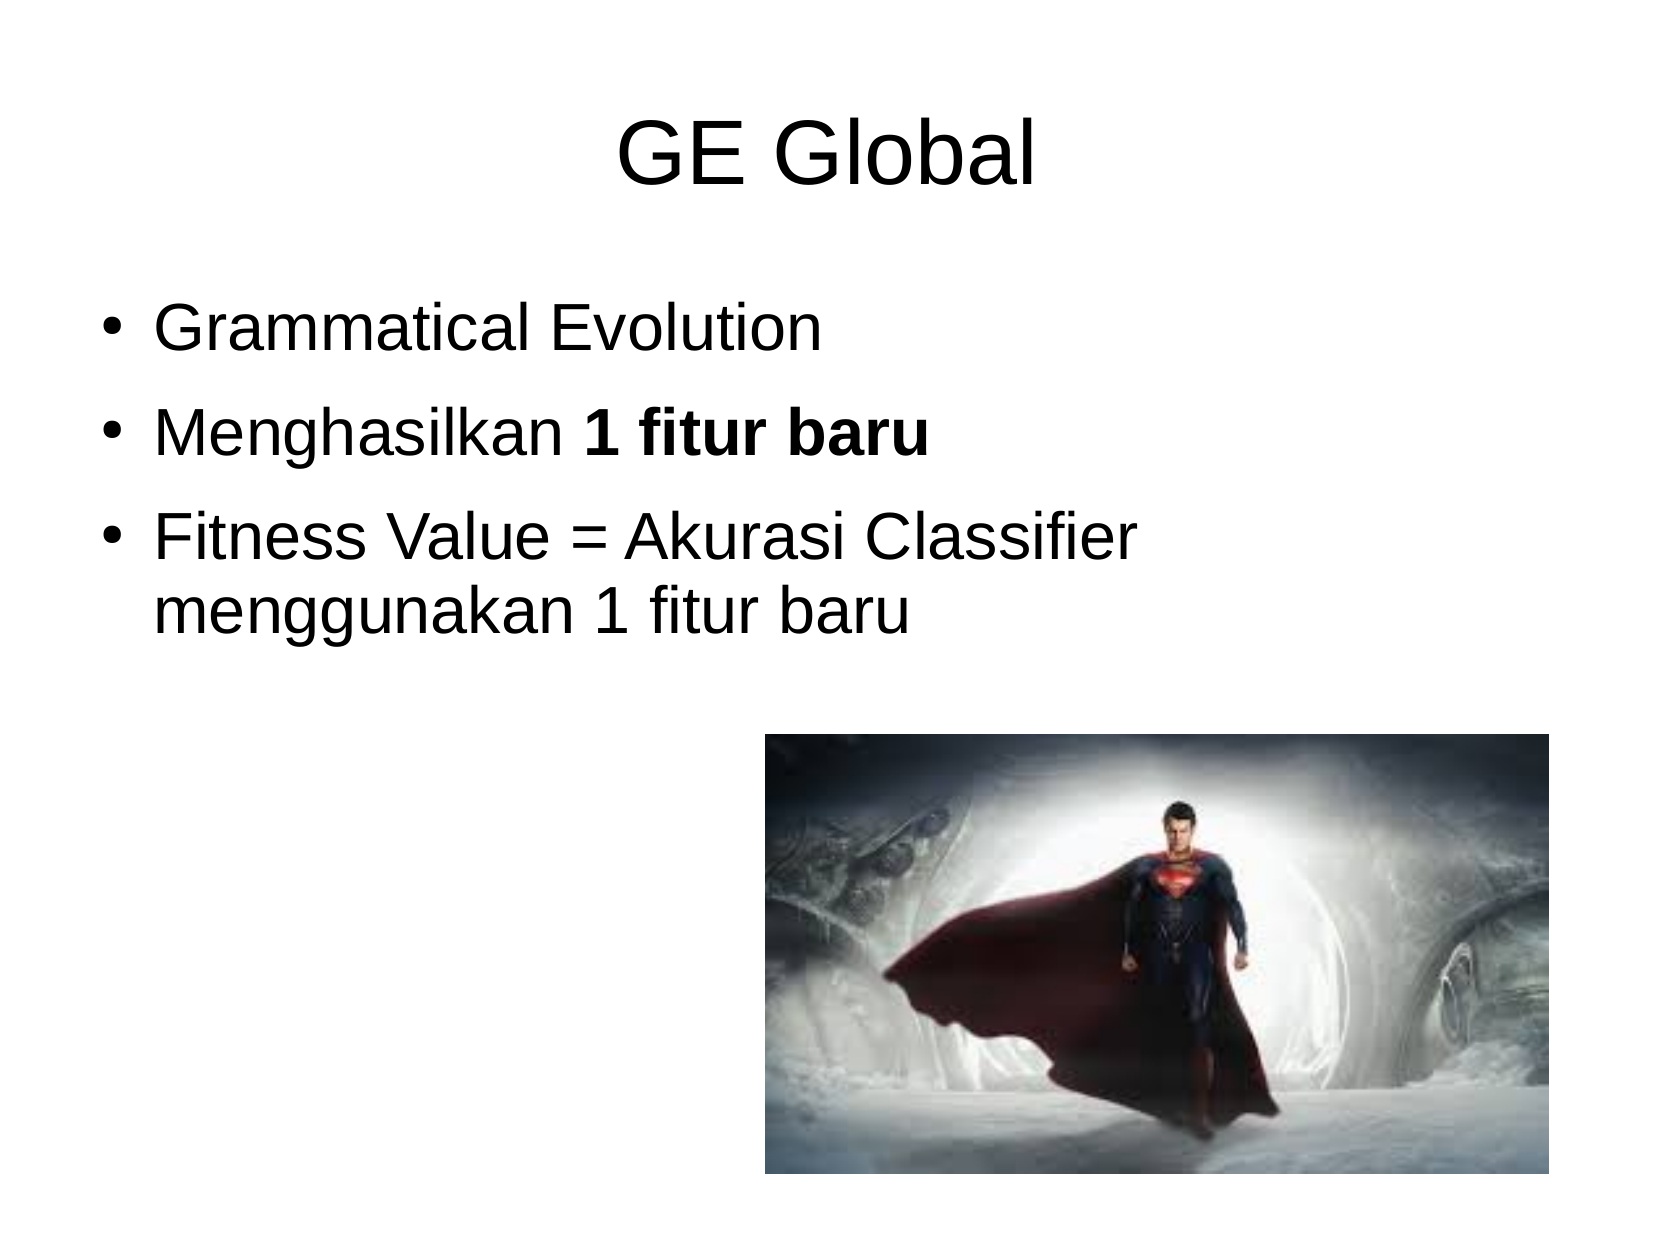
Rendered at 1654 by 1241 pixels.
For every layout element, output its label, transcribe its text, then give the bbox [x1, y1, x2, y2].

picture [765, 734, 1549, 1174]
title GE Global [82, 49, 1571, 257]
list Grammatical Evolution Menghasilkan 1 fitur baru Fitness Value = Akurasi Classifier menggunakan 1 fitur baru [82, 290, 1571, 1010]
